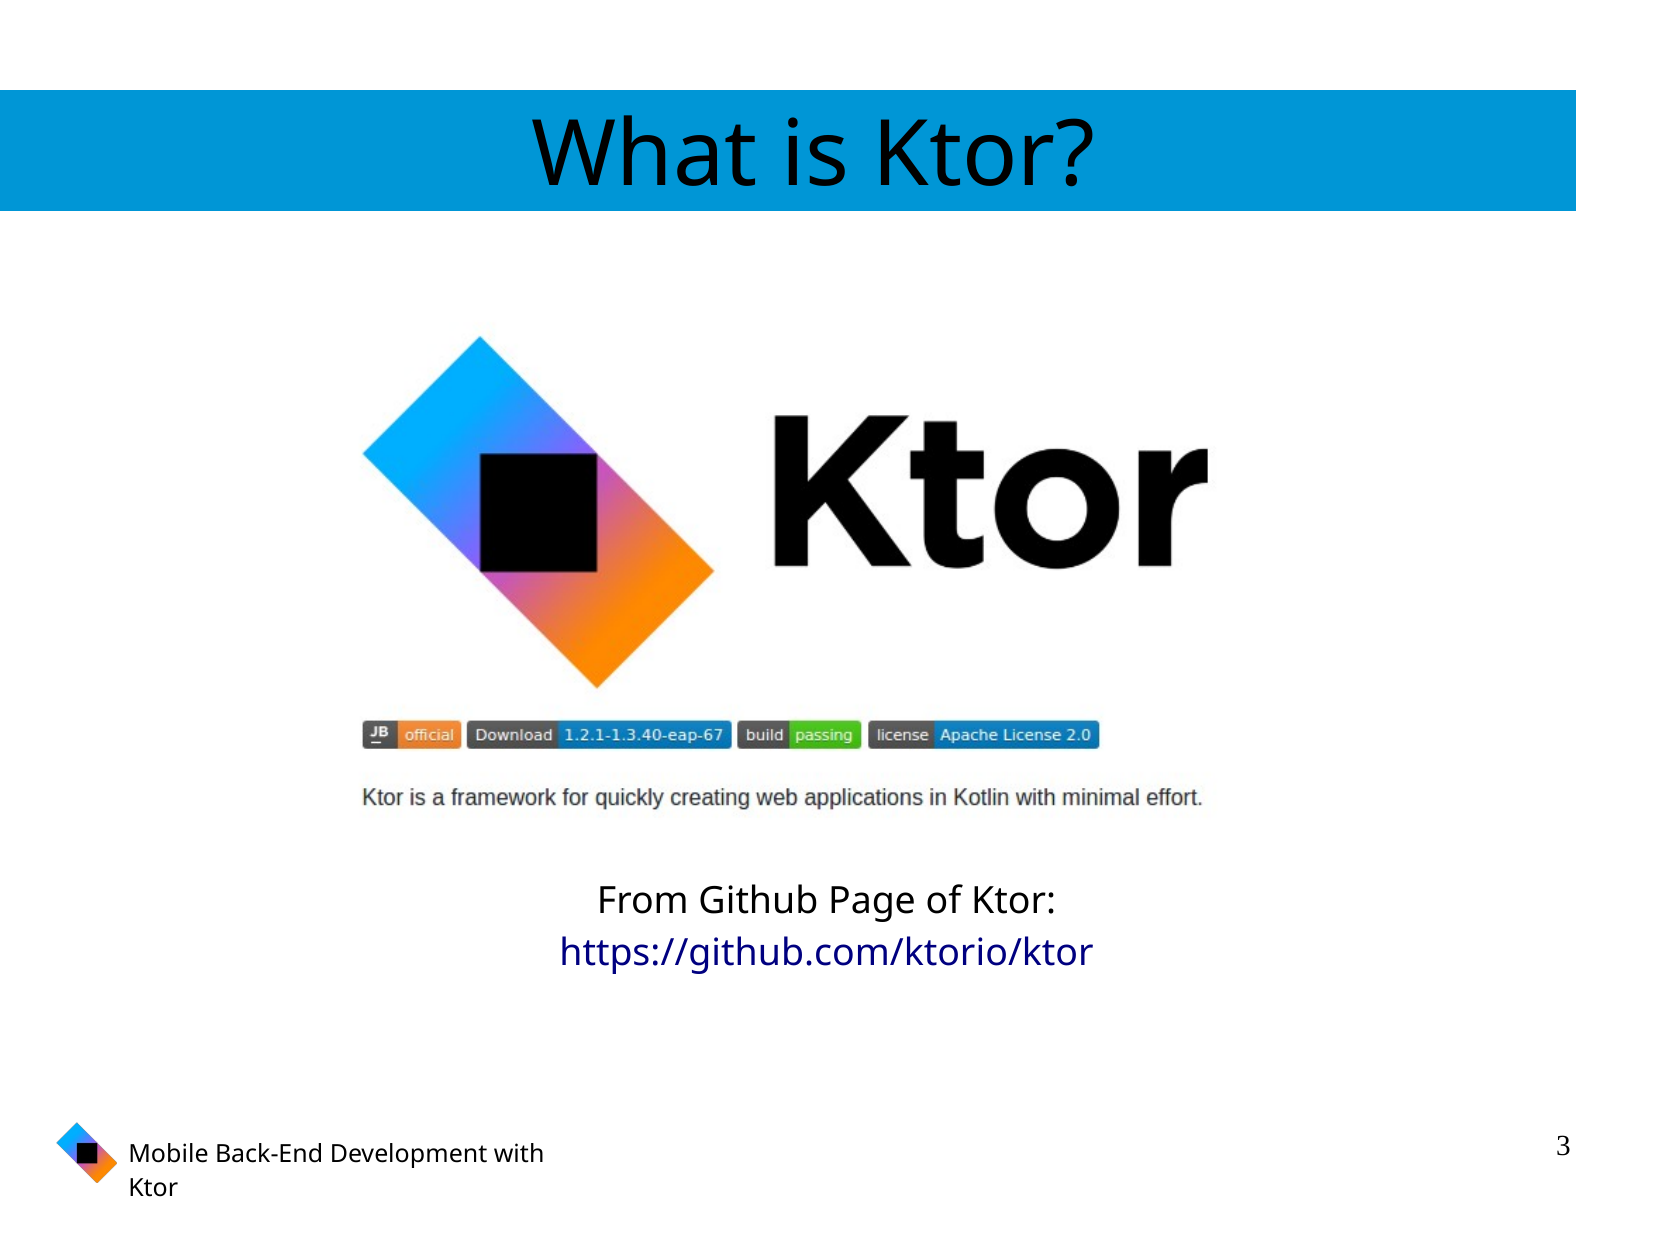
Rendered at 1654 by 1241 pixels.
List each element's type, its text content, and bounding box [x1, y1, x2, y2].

title What is Ktor? [82, 90, 1546, 211]
text_box Mobile Back-End Development with Ktor [113, 1128, 597, 1174]
text_box From Github Page of Ktor: https://github.com/ktorio/ktor [82, 830, 1571, 1021]
text_box [0, 90, 82, 211]
picture [315, 300, 1291, 826]
picture [56, 1122, 117, 1183]
text_box [1546, 90, 1576, 211]
